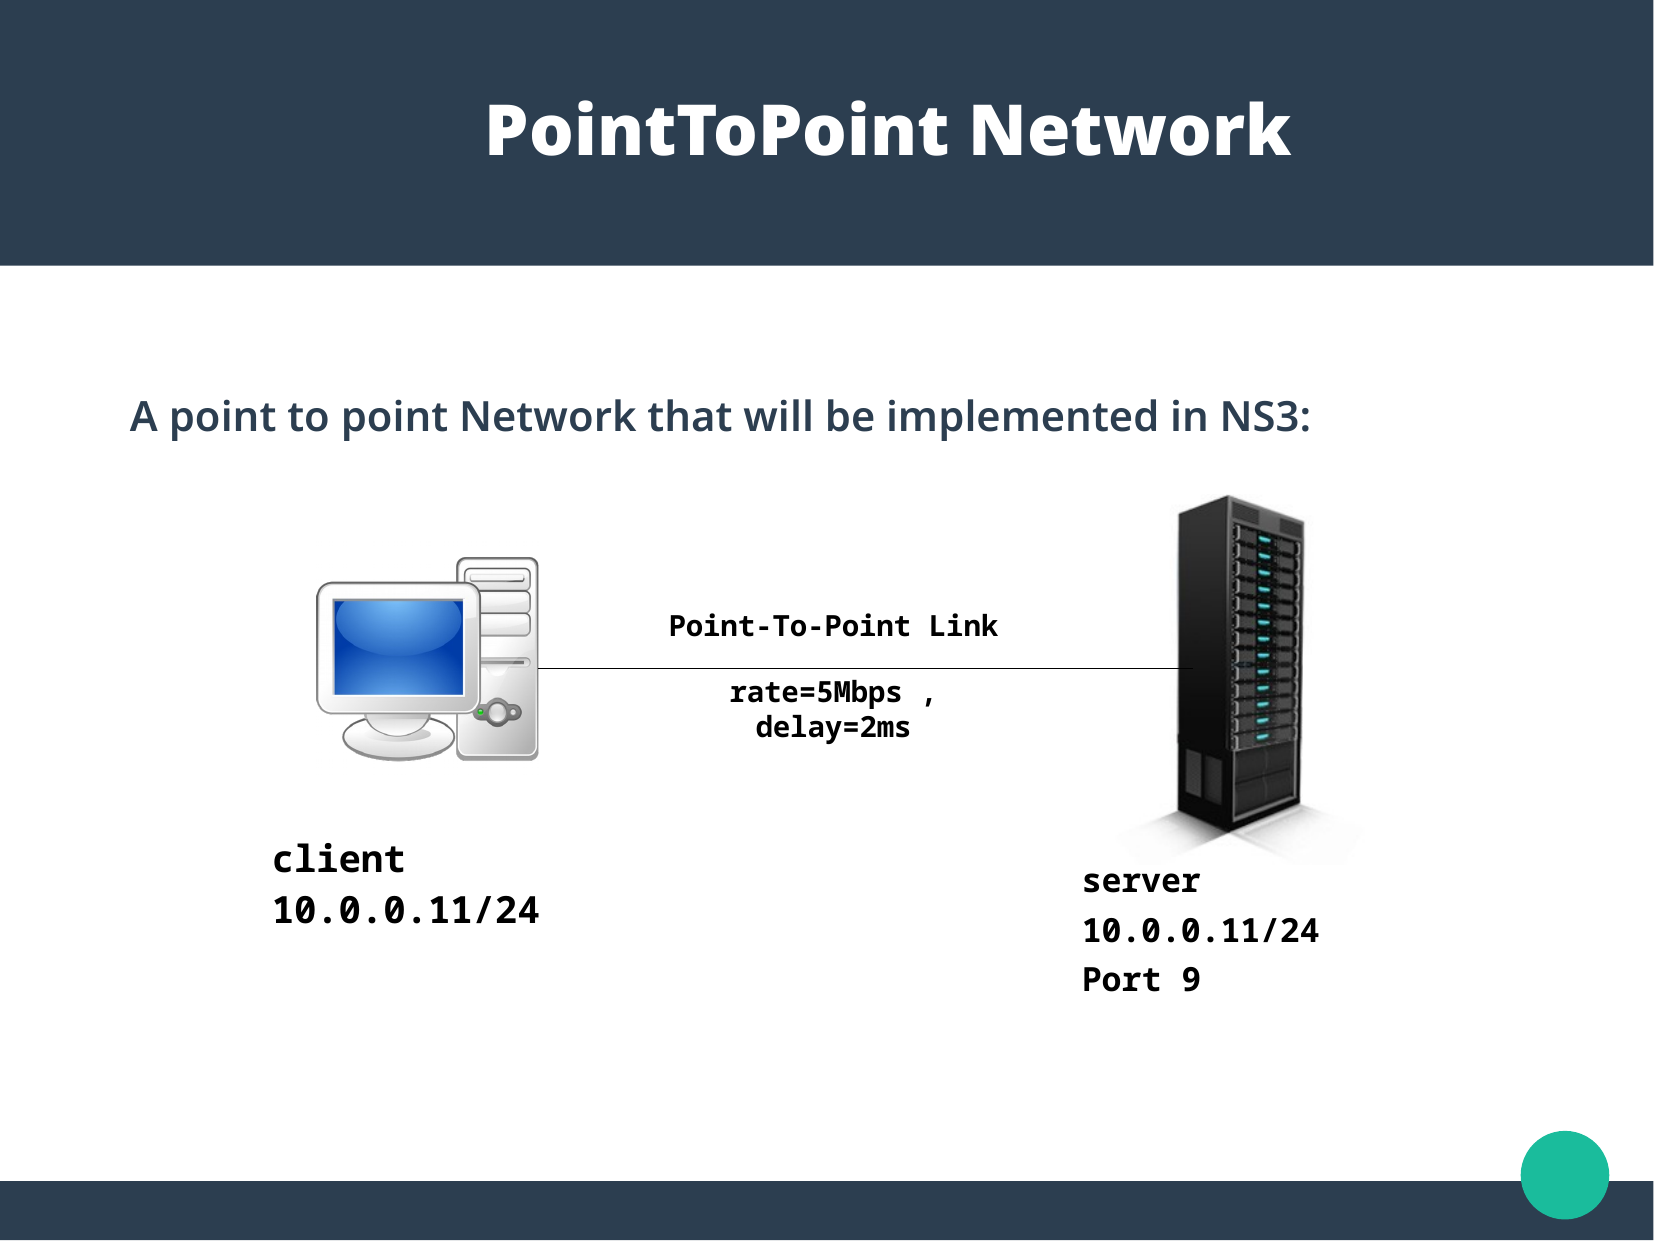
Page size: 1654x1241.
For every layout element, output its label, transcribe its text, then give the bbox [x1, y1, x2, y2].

text_box server 10.0.0.11/24 Port 9 [1065, 849, 1566, 1057]
text_box Point-To-Point Link rate=5Mbps , delay=2ms [630, 605, 1020, 744]
text_box client 10.0.0.11/24 [255, 825, 616, 990]
text_box [1109, 494, 1377, 849]
title PointToPoint Network [59, 49, 1595, 207]
text_box [316, 536, 539, 779]
list A point to point Network that will be implemented in NS3: [59, 300, 1595, 1151]
